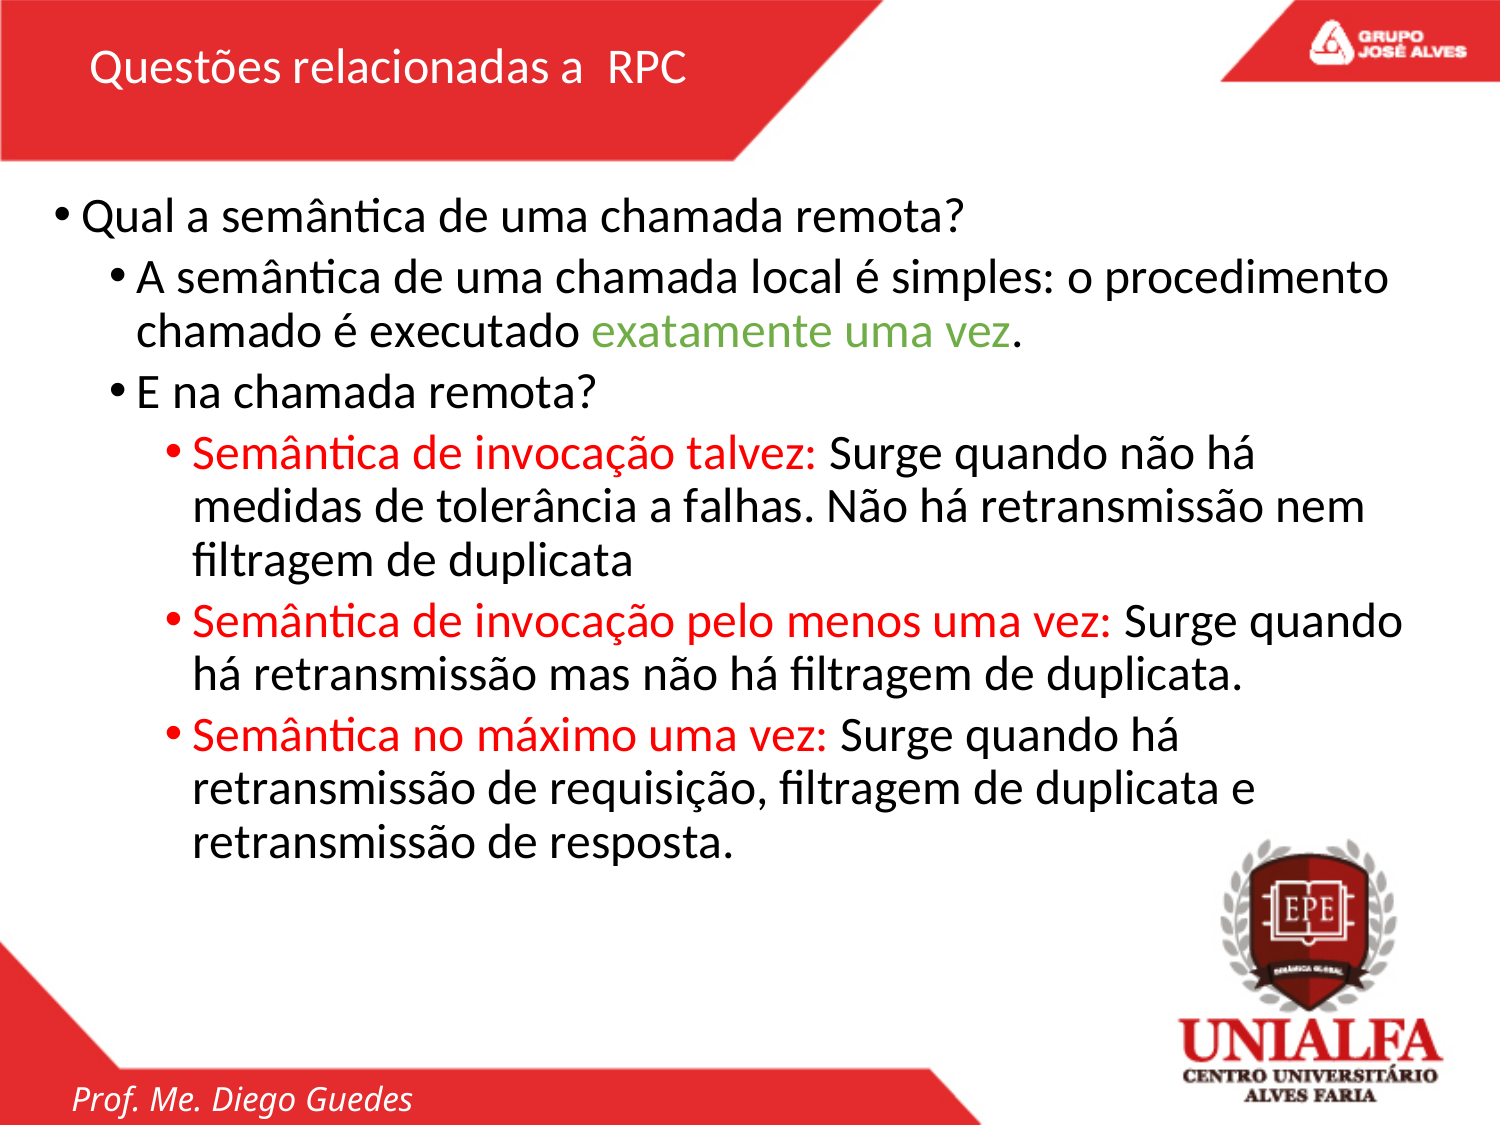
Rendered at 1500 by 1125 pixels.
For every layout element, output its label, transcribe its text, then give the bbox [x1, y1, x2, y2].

list Qual a semântica de uma chamada remota? A semântica de uma chamada local é simples: o procedimento chamado é executado exatamente uma vez. E na chamada remota? Semântica de invocação talvez: Surge quando não há medidas de tolerância a falhas. Não há retransmissão nem filtragem de duplicata Semântica de invocação pelo menos uma vez: Surge quando há retransmissão mas não há filtragem de duplicata. Semântica no máximo uma vez: Surge quando há retransmissão de requisição, filtragem de duplicata e retransmissão de resposta. [38, 182, 1425, 933]
text_box Questões relacionadas a RPC [74, 25, 730, 101]
text_box Prof. Me. Diego Guedes [56, 1070, 711, 1125]
picture [0, 0, 1500, 1125]
